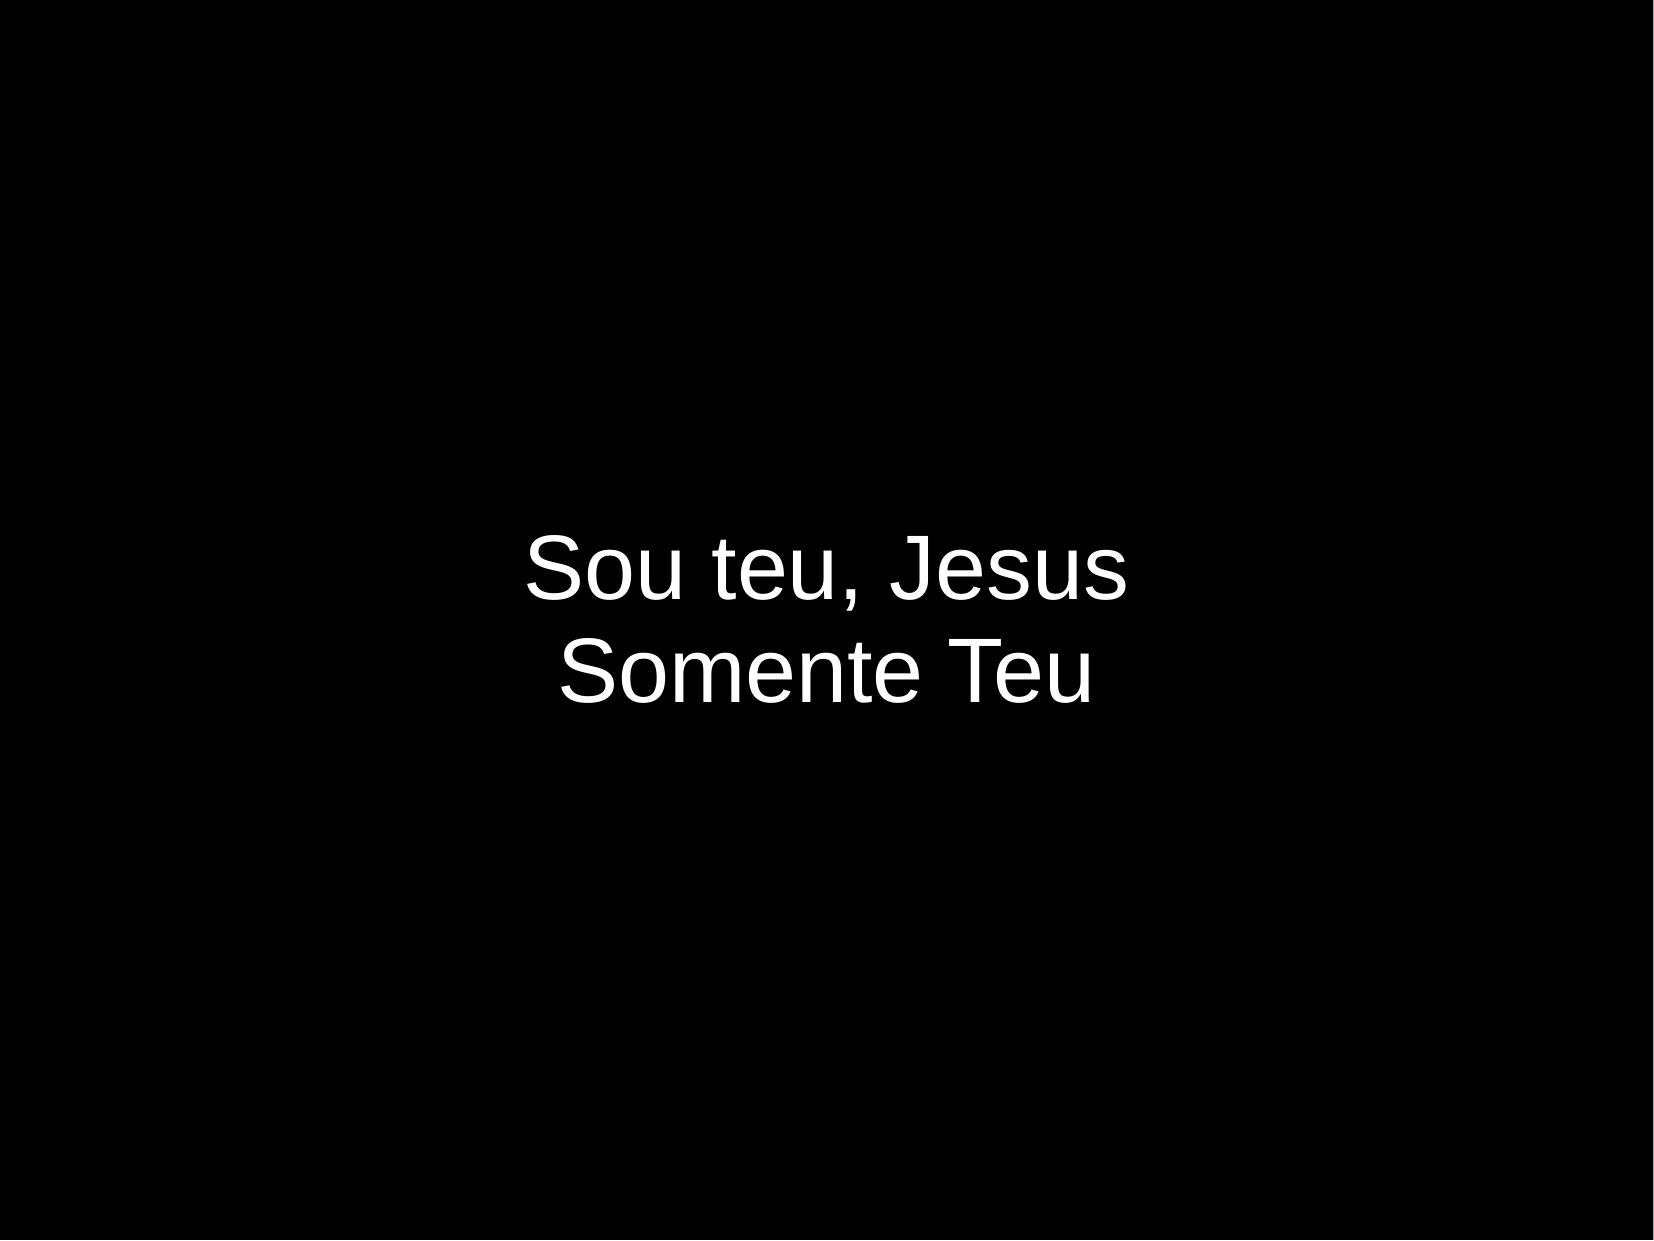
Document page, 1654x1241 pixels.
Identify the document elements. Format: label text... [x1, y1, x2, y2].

subtitle Sou teu, Jesus Somente Teu [59, 35, 1595, 1203]
